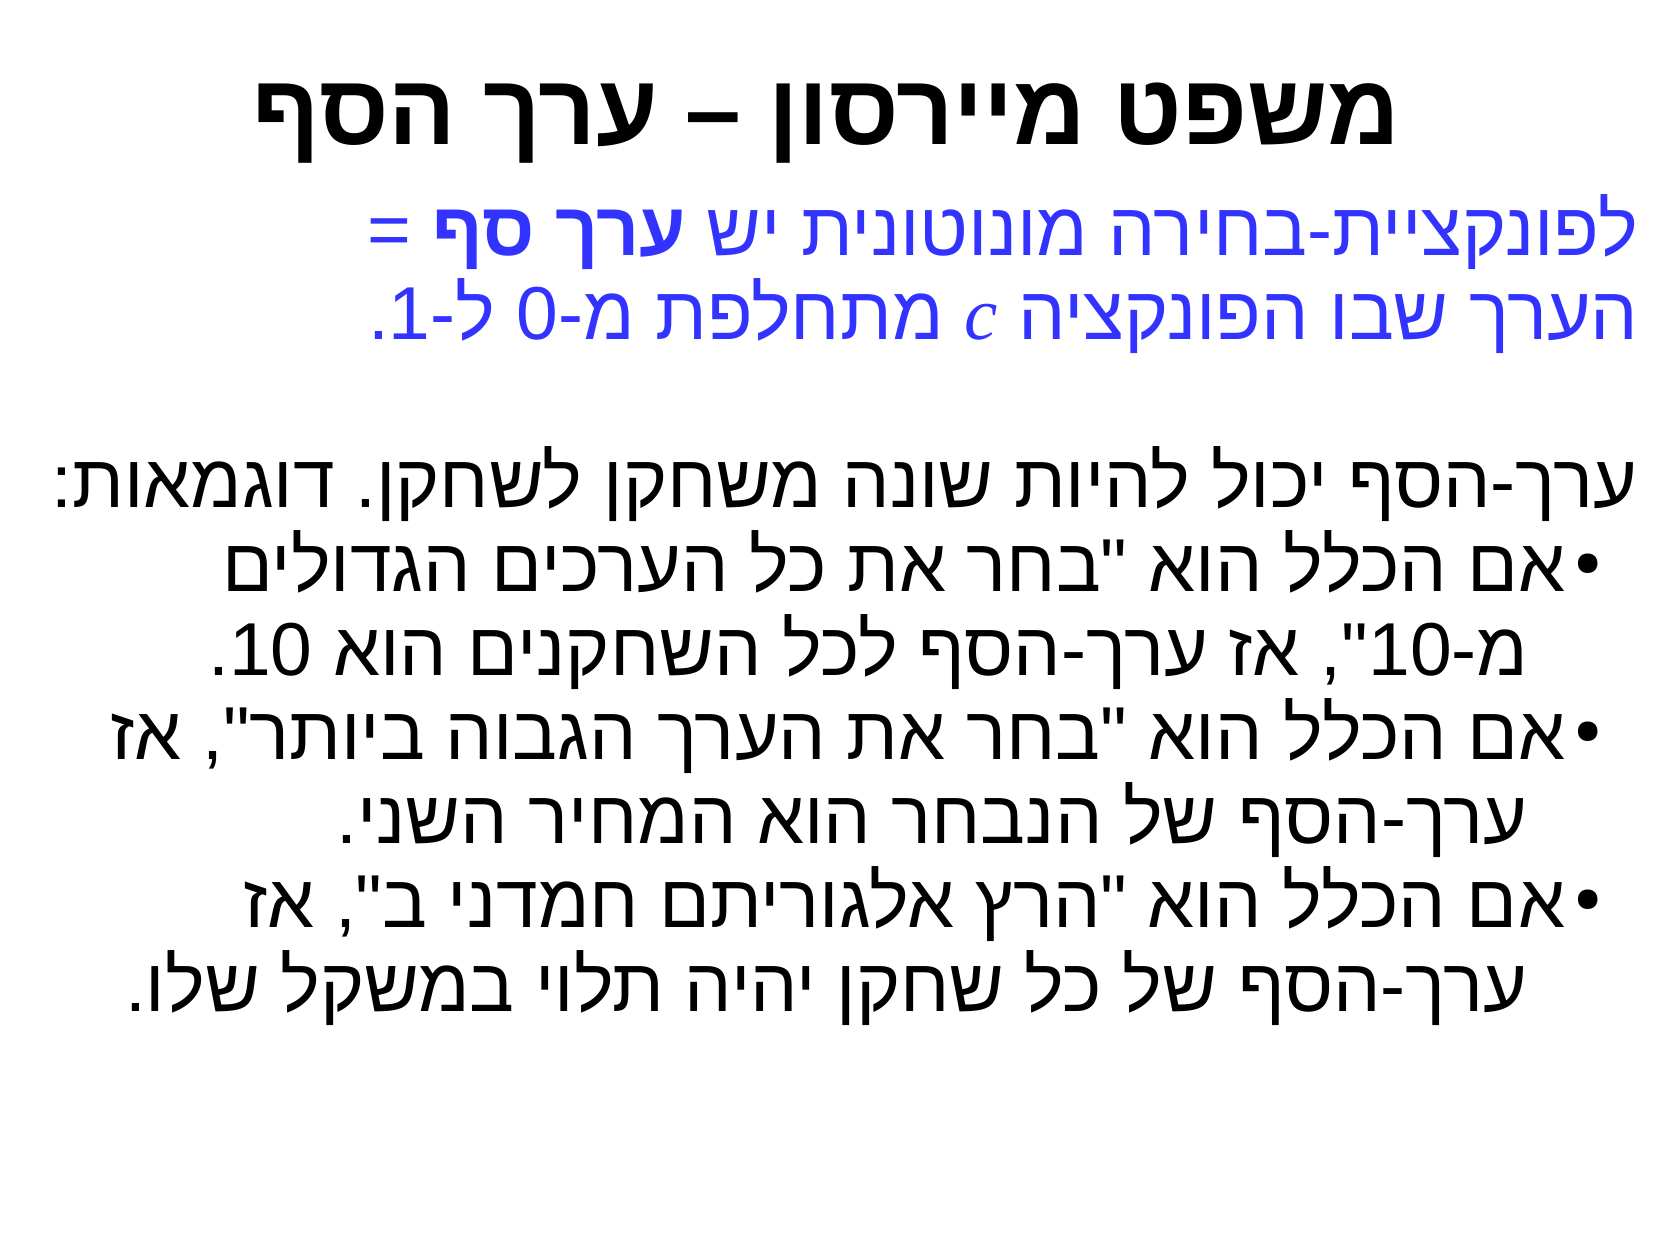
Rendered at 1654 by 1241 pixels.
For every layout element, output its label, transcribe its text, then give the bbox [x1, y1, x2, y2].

text_box לפונקציית-בחירה מונוטונית יש ערך סף = הערך שבו הפונקציה c מתחלפת מ-0 ל-1. ערך-הסף יכול להיות שונה משחקן לשחקן. דוגמאות: אם הכלל הוא "בחר את כל הערכים הגדולים מ-10", אז ערך-הסף לכל השחקנים הוא 10. אם הכלל הוא "בחר את הערך הגבוה ביותר", אז ערך-הסף של הנבחר הוא המחיר השני. אם הכלל הוא "הרץ אלגוריתם חמדני ב", אז ערך-הסף של כל שחקן יהיה תלוי במשקל שלו. [0, 180, 1654, 1239]
title משפט מיירסון – ערך הסף [0, 21, 1654, 180]
